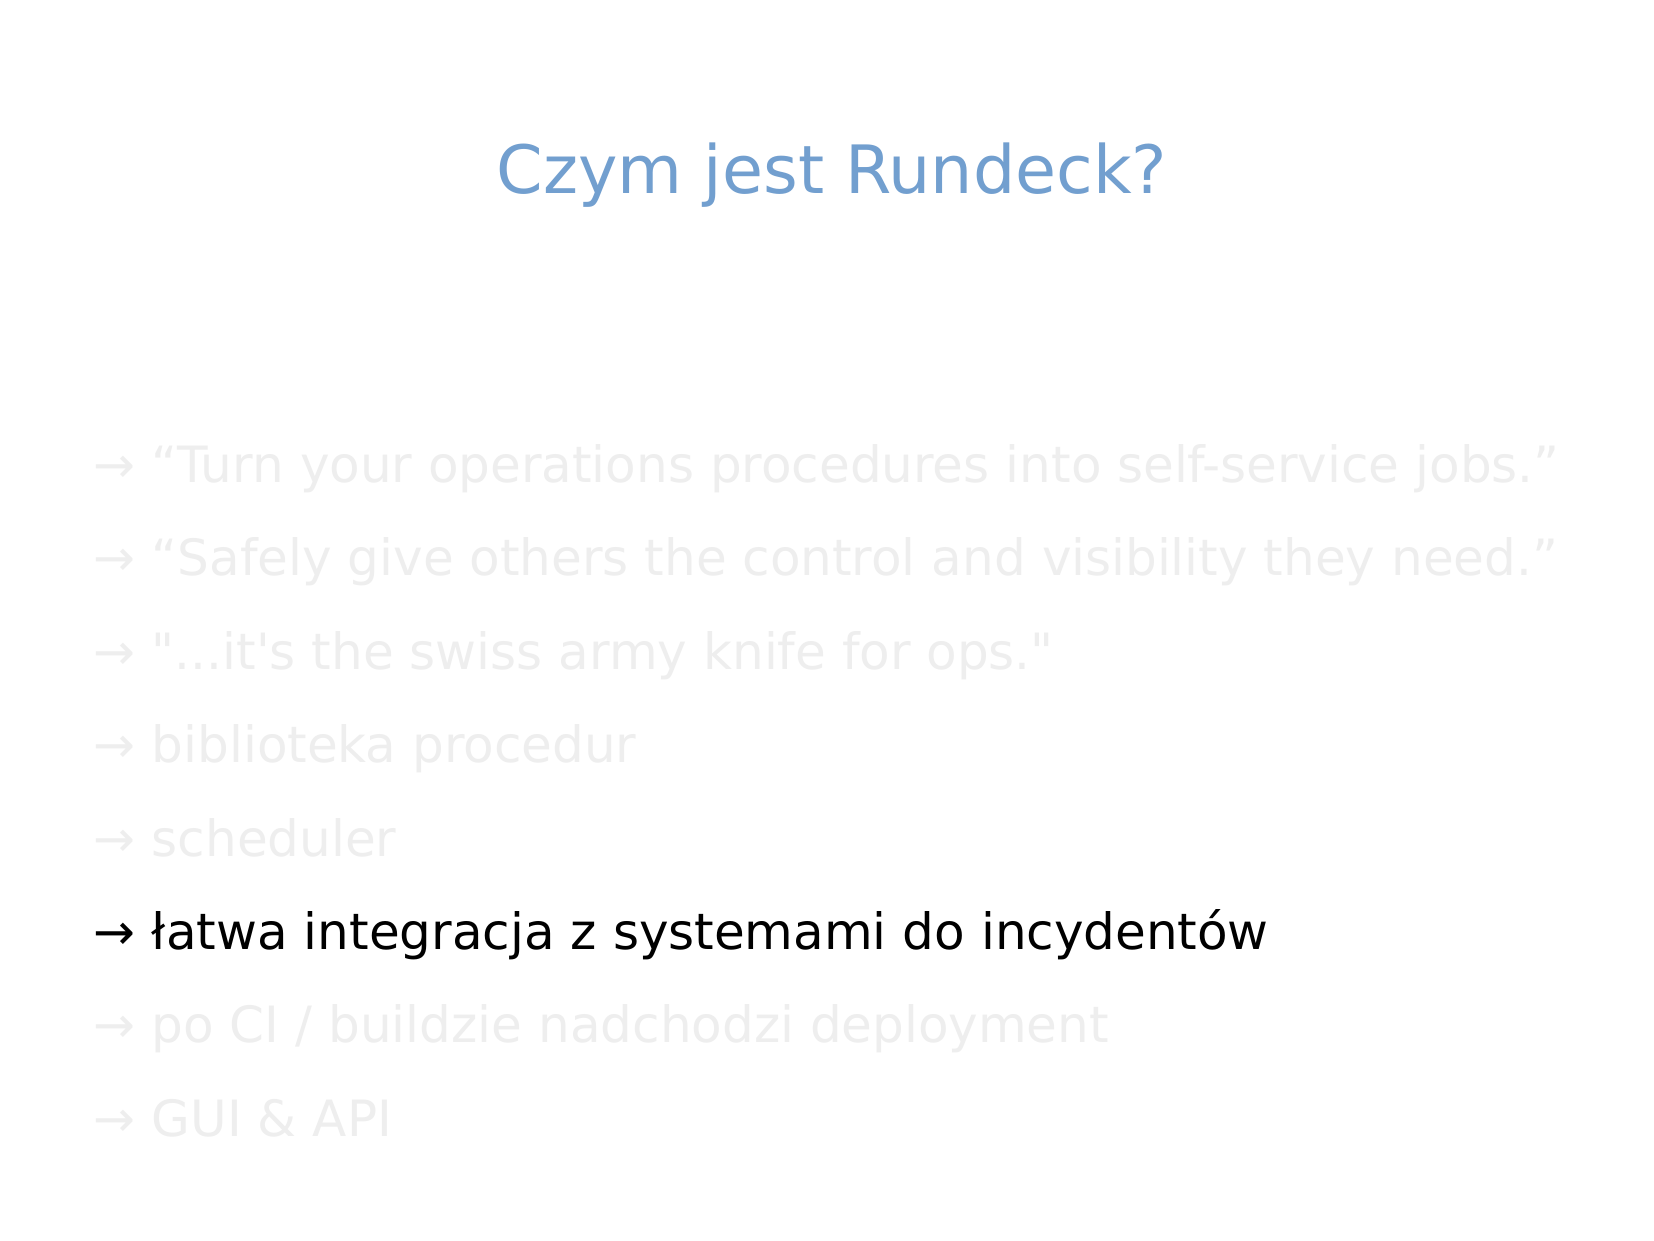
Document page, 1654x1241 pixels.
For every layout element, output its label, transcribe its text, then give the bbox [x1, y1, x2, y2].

text_box → “Turn your operations procedures into self-service jobs.” → “Safely give others the control and visibility they need.” → "...it's the swiss army knife for ops." → biblioteka procedur → scheduler → łatwa integracja z systemami do incydentów → po CI / buildzie nadchodzi deployment → GUI & API [79, 399, 1575, 1127]
text_box Czym jest Rundeck? [482, 123, 1183, 217]
